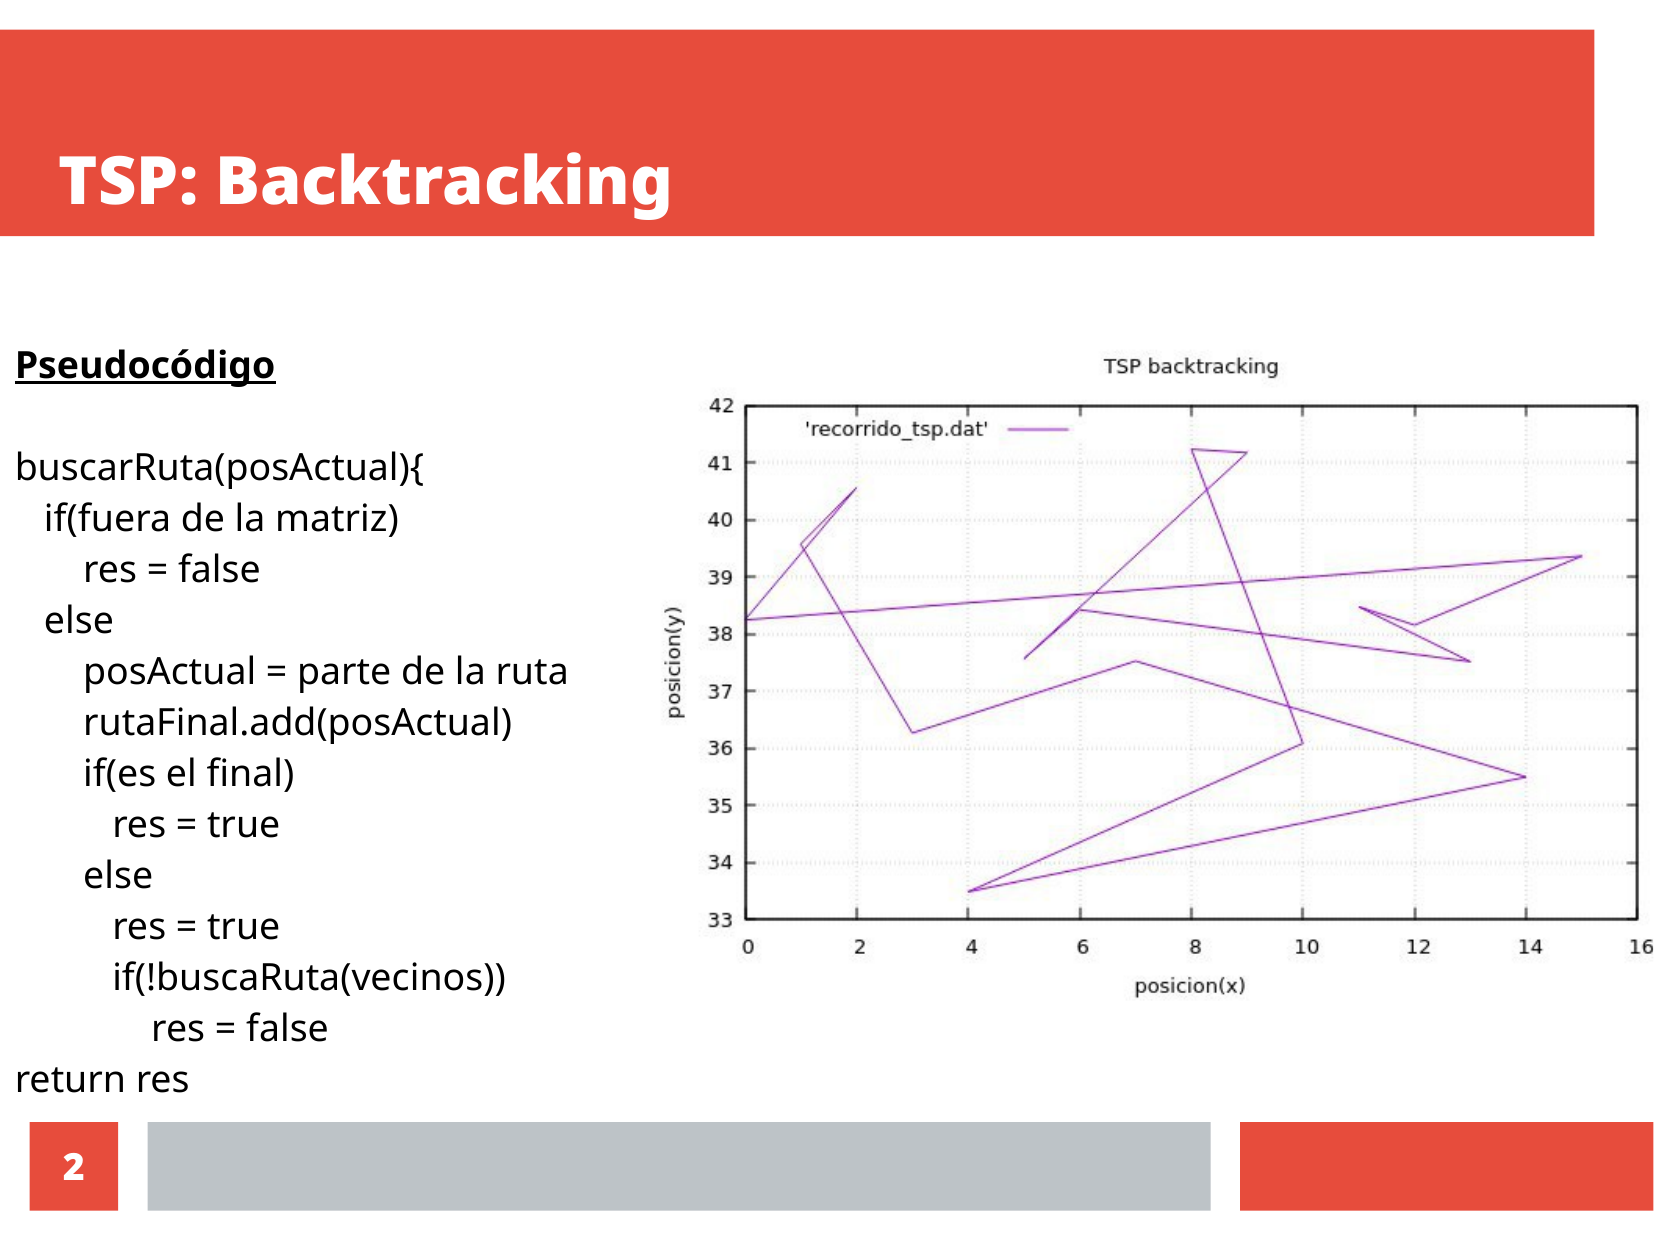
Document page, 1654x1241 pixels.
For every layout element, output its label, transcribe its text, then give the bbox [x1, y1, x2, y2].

picture [649, 325, 1654, 1004]
title TSP: Backtracking [59, 76, 1595, 225]
text_box Pseudocódigo buscarRuta(posActual){ if(fuera de la matriz) res = false else posActual = parte de la ruta rutaFinal.add(posActual) if(es el final) res = true else res = true if(!buscaRuta(vecinos)) res = false return res [0, 330, 745, 1086]
